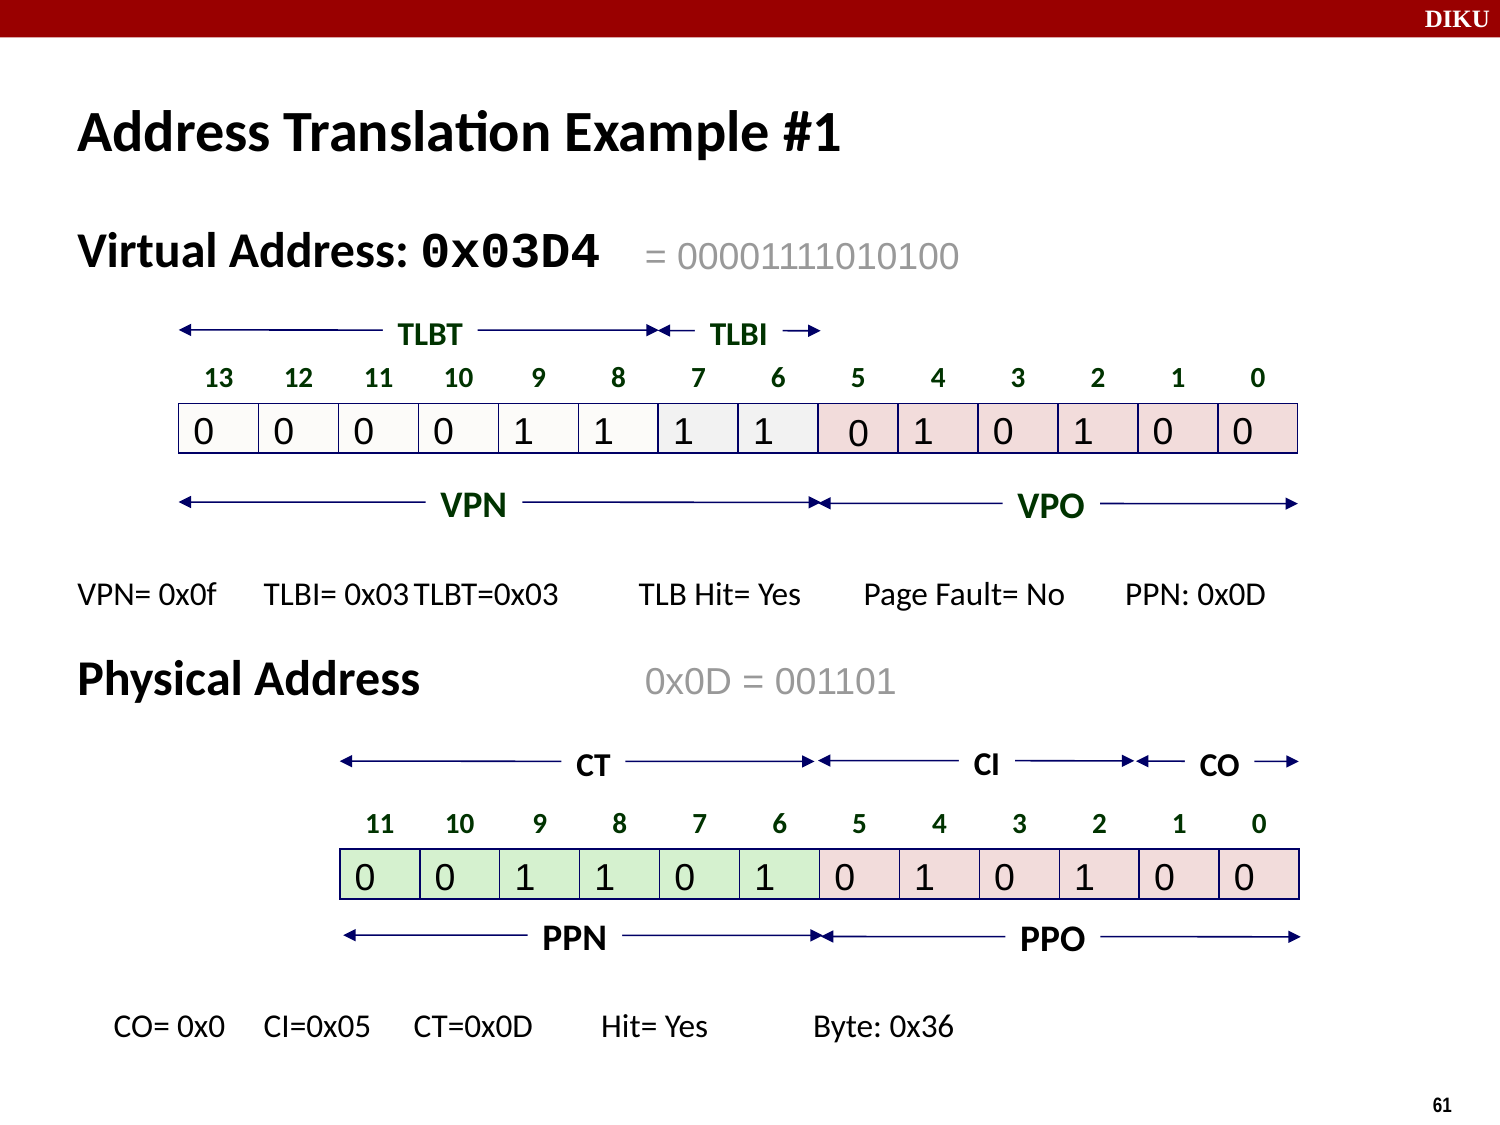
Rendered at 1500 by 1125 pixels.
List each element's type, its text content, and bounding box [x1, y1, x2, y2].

text_box 6 [739, 798, 819, 849]
text_box 6 [738, 353, 818, 404]
text_box 9 [498, 353, 578, 404]
text_box 0 [659, 849, 739, 899]
text_box 9 [499, 798, 579, 849]
text_box 7 [658, 353, 738, 404]
text_box 0 [1217, 404, 1298, 454]
text_box 0 [178, 404, 258, 454]
text_box 5 [819, 798, 899, 849]
text_box Virtual Address: 0x03D4 VPN= 0x0f TLBI= 0x03 TLBT=0x03 TLB Hit= Yes Page Fault= No PPN: 0x0D Physical Address CO= 0x0 CI=0x05 CT=0x0D Hit= Yes Byte: 0x36 [62, 224, 1426, 1100]
text_box 0 [1219, 849, 1300, 899]
text_box VPO [1002, 479, 1100, 540]
text_box PPN [527, 911, 623, 971]
text_box TLBI [694, 327, 783, 365]
text_box 0 [1219, 798, 1300, 849]
text_box 5 [818, 353, 898, 404]
text_box 1 [1058, 404, 1137, 454]
text_box 1 [1139, 798, 1219, 849]
text_box 1 [578, 404, 658, 454]
text_box 1 [738, 404, 818, 454]
text_box 1 [658, 404, 738, 454]
text_box 0 [1217, 353, 1298, 404]
text_box 10 [419, 798, 499, 849]
text_box 4 [898, 353, 978, 404]
text_box 1 [739, 849, 819, 899]
text_box 0 [419, 849, 499, 899]
text_box [818, 404, 840, 454]
text_box VPN [425, 478, 523, 538]
text_box TLBT [382, 309, 478, 364]
text_box 0 [1139, 849, 1219, 899]
text_box 8 [578, 353, 658, 404]
text_box 8 [579, 798, 659, 849]
text_box PPO [1005, 912, 1101, 973]
text_box 10 [418, 353, 498, 404]
text_box = 00001111010100 [630, 228, 976, 327]
text_box 4 [899, 798, 979, 849]
text_box 0x0D = 001101 [630, 653, 976, 711]
text_box 0 [418, 404, 498, 454]
text_box 11 [338, 353, 418, 404]
text_box CO [1184, 740, 1255, 796]
text_box 3 [979, 798, 1059, 849]
text_box 2 [1058, 353, 1137, 404]
text_box 1 [579, 849, 659, 899]
text_box 2 [1059, 798, 1139, 849]
text_box 0 [258, 404, 338, 454]
text_box 1 [899, 849, 979, 899]
text_box 0 [840, 401, 875, 462]
text_box 13 [178, 353, 258, 404]
text_box 1 [1059, 849, 1139, 899]
text_box CI [958, 740, 1015, 795]
text_box 1 [498, 404, 578, 454]
text_box [875, 404, 898, 454]
text_box 0 [338, 404, 418, 454]
text_box 11 [339, 798, 419, 849]
text_box CT [561, 740, 626, 796]
text_box 0 [819, 849, 899, 899]
text_box Address Translation Example #1 [62, 80, 1268, 175]
text_box 0 [339, 849, 419, 899]
text_box 0 [978, 404, 1058, 454]
text_box 3 [978, 353, 1058, 404]
text_box 7 [659, 798, 739, 849]
text_box 1 [499, 849, 579, 899]
text_box 1 [898, 404, 978, 454]
text_box 0 [1137, 404, 1217, 454]
text_box 12 [258, 353, 338, 404]
text_box 0 [979, 849, 1059, 899]
text_box 1 [1137, 353, 1217, 404]
